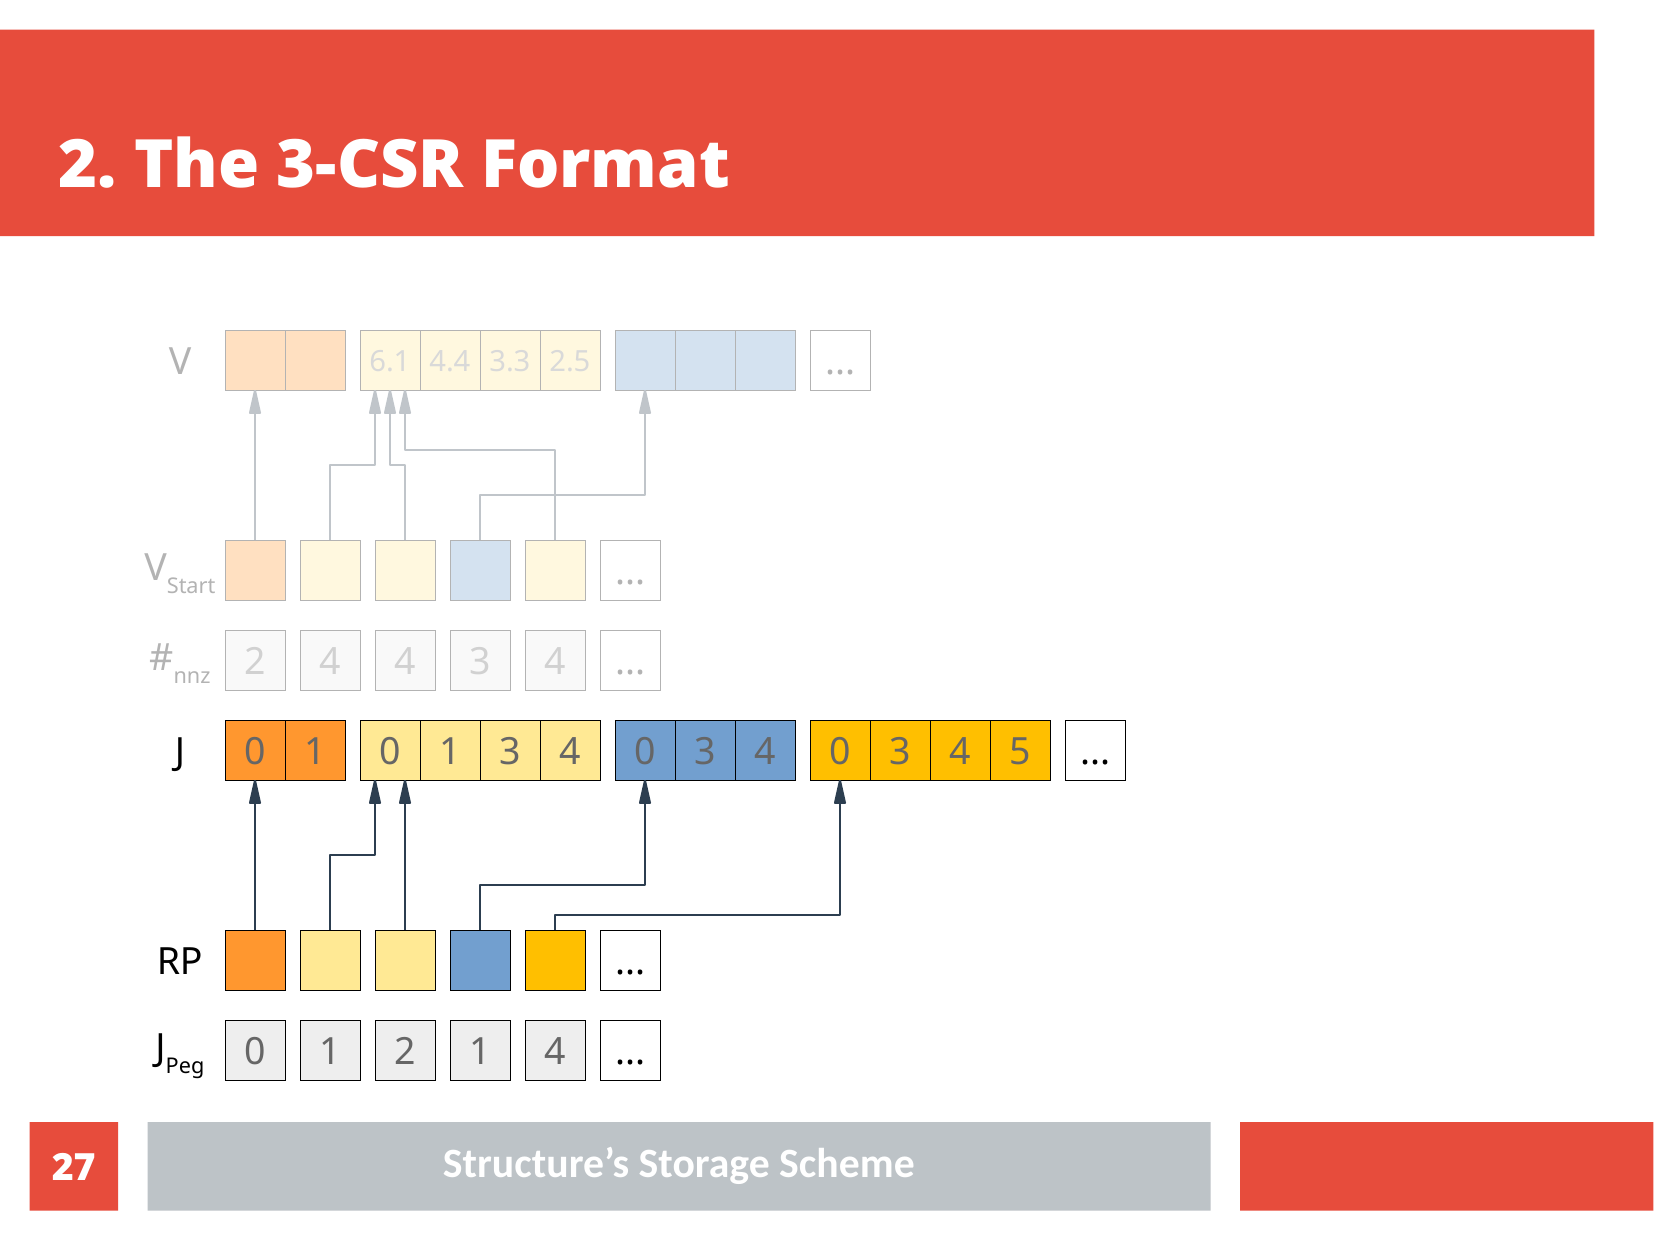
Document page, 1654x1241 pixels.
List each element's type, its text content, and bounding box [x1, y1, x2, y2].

title 2. The 3-CSR Format [59, 59, 1595, 207]
text_box 3 [675, 720, 735, 781]
text_box 4 [525, 1020, 586, 1081]
text_box 1 [450, 1020, 511, 1081]
text_box [525, 930, 586, 991]
text_box [375, 930, 436, 991]
text_box 0 [225, 1020, 286, 1081]
text_box 3 [870, 720, 930, 781]
text_box 1 [285, 720, 346, 781]
text_box J [150, 720, 211, 781]
text_box [225, 930, 286, 991]
text_box 4 [930, 720, 990, 781]
text_box 3 [480, 720, 540, 781]
text_box [90, 285, 886, 697]
text_box 5 [990, 720, 1051, 781]
text_box 0 [615, 720, 675, 781]
text_box [450, 930, 511, 991]
text_box 1 [300, 1020, 361, 1081]
text_box 0 [225, 720, 285, 781]
text_box Structure’s Storage Scheme [150, 1125, 1208, 1210]
text_box ... [600, 930, 661, 991]
text_box 4 [735, 720, 796, 781]
text_box ... [1065, 720, 1126, 781]
text_box 0 [810, 720, 870, 781]
text_box 0 [360, 720, 420, 781]
text_box ... [600, 1020, 661, 1081]
text_box JPeg [150, 1020, 211, 1081]
text_box 1 [420, 720, 480, 781]
text_box RP [150, 930, 211, 991]
text_box [300, 930, 361, 991]
text_box 4 [540, 720, 601, 781]
text_box 2 [375, 1020, 436, 1081]
